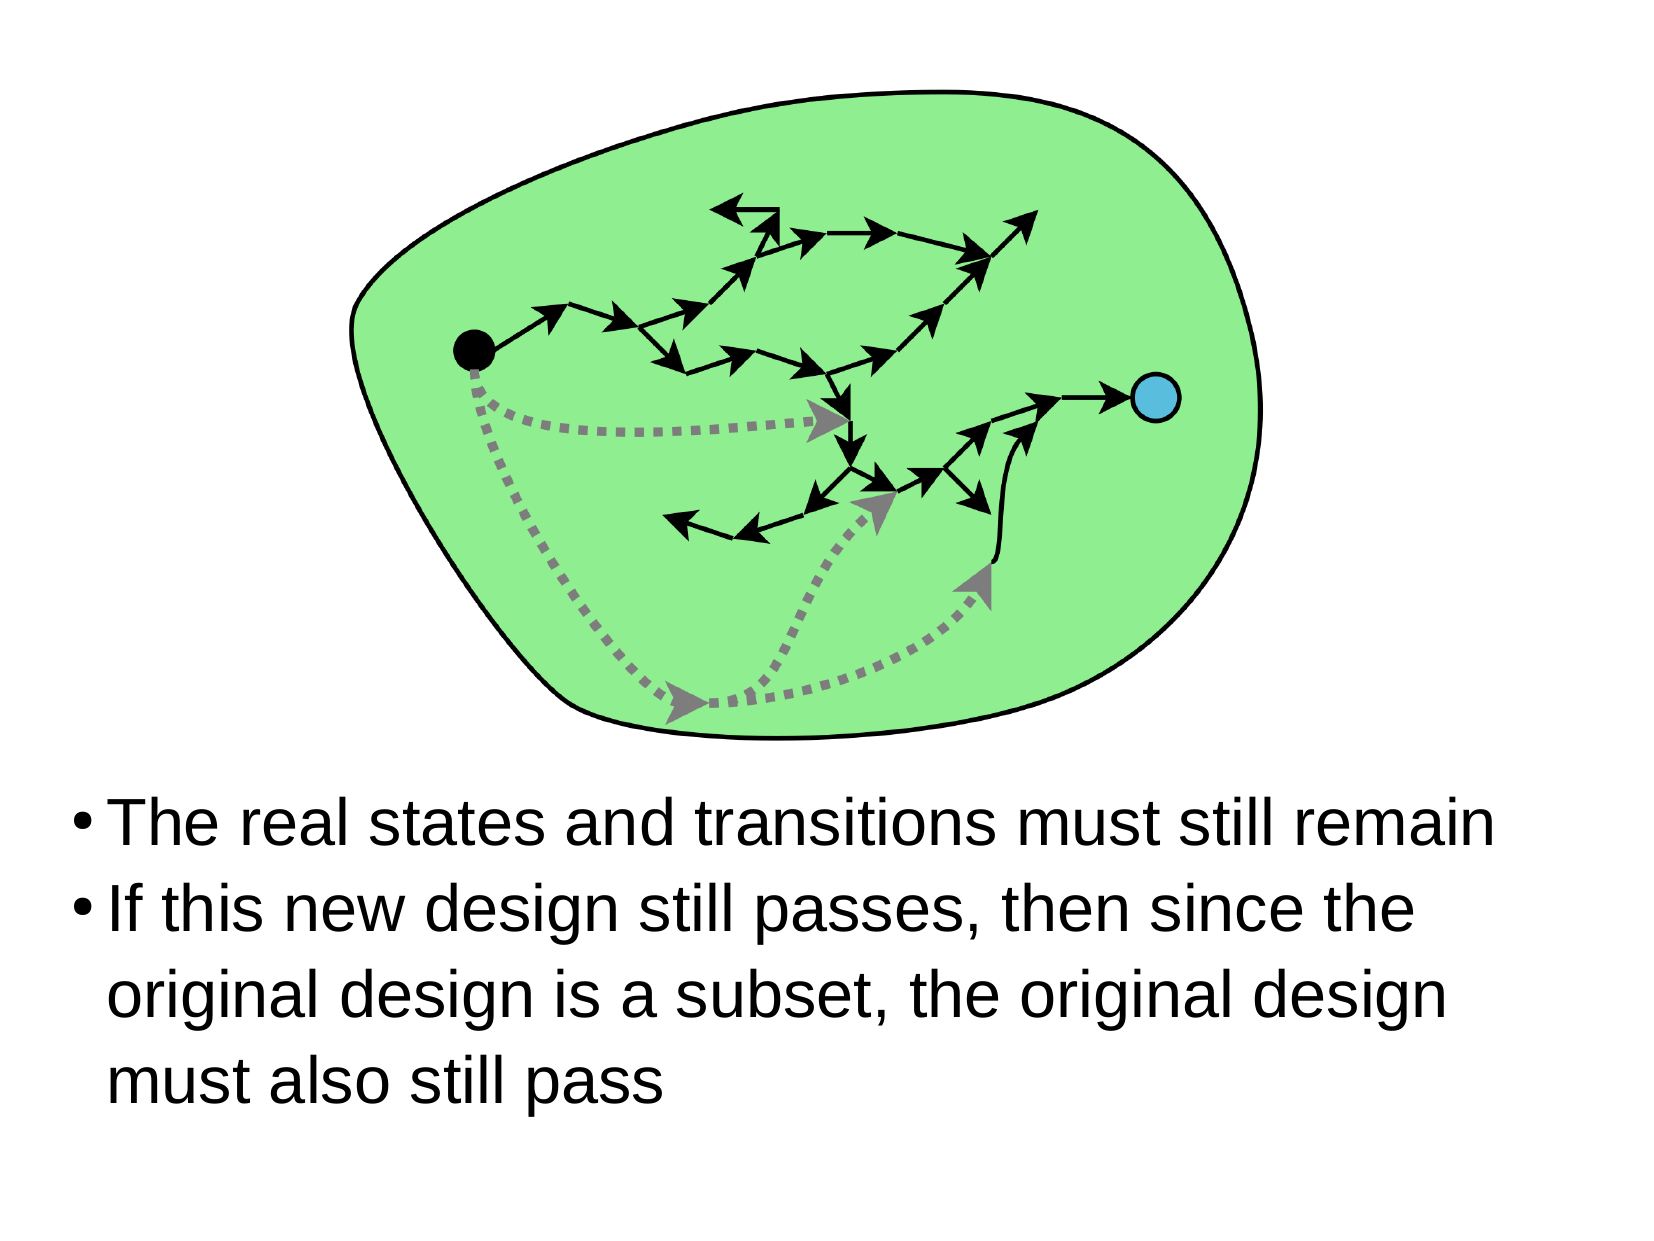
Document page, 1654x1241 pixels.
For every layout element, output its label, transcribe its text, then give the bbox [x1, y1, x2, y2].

picture [295, 46, 1300, 756]
subtitle The real states and transitions must still remain If this new design still passes, then since the original design is a subset, the original design must also still pass [70, 768, 1559, 1123]
